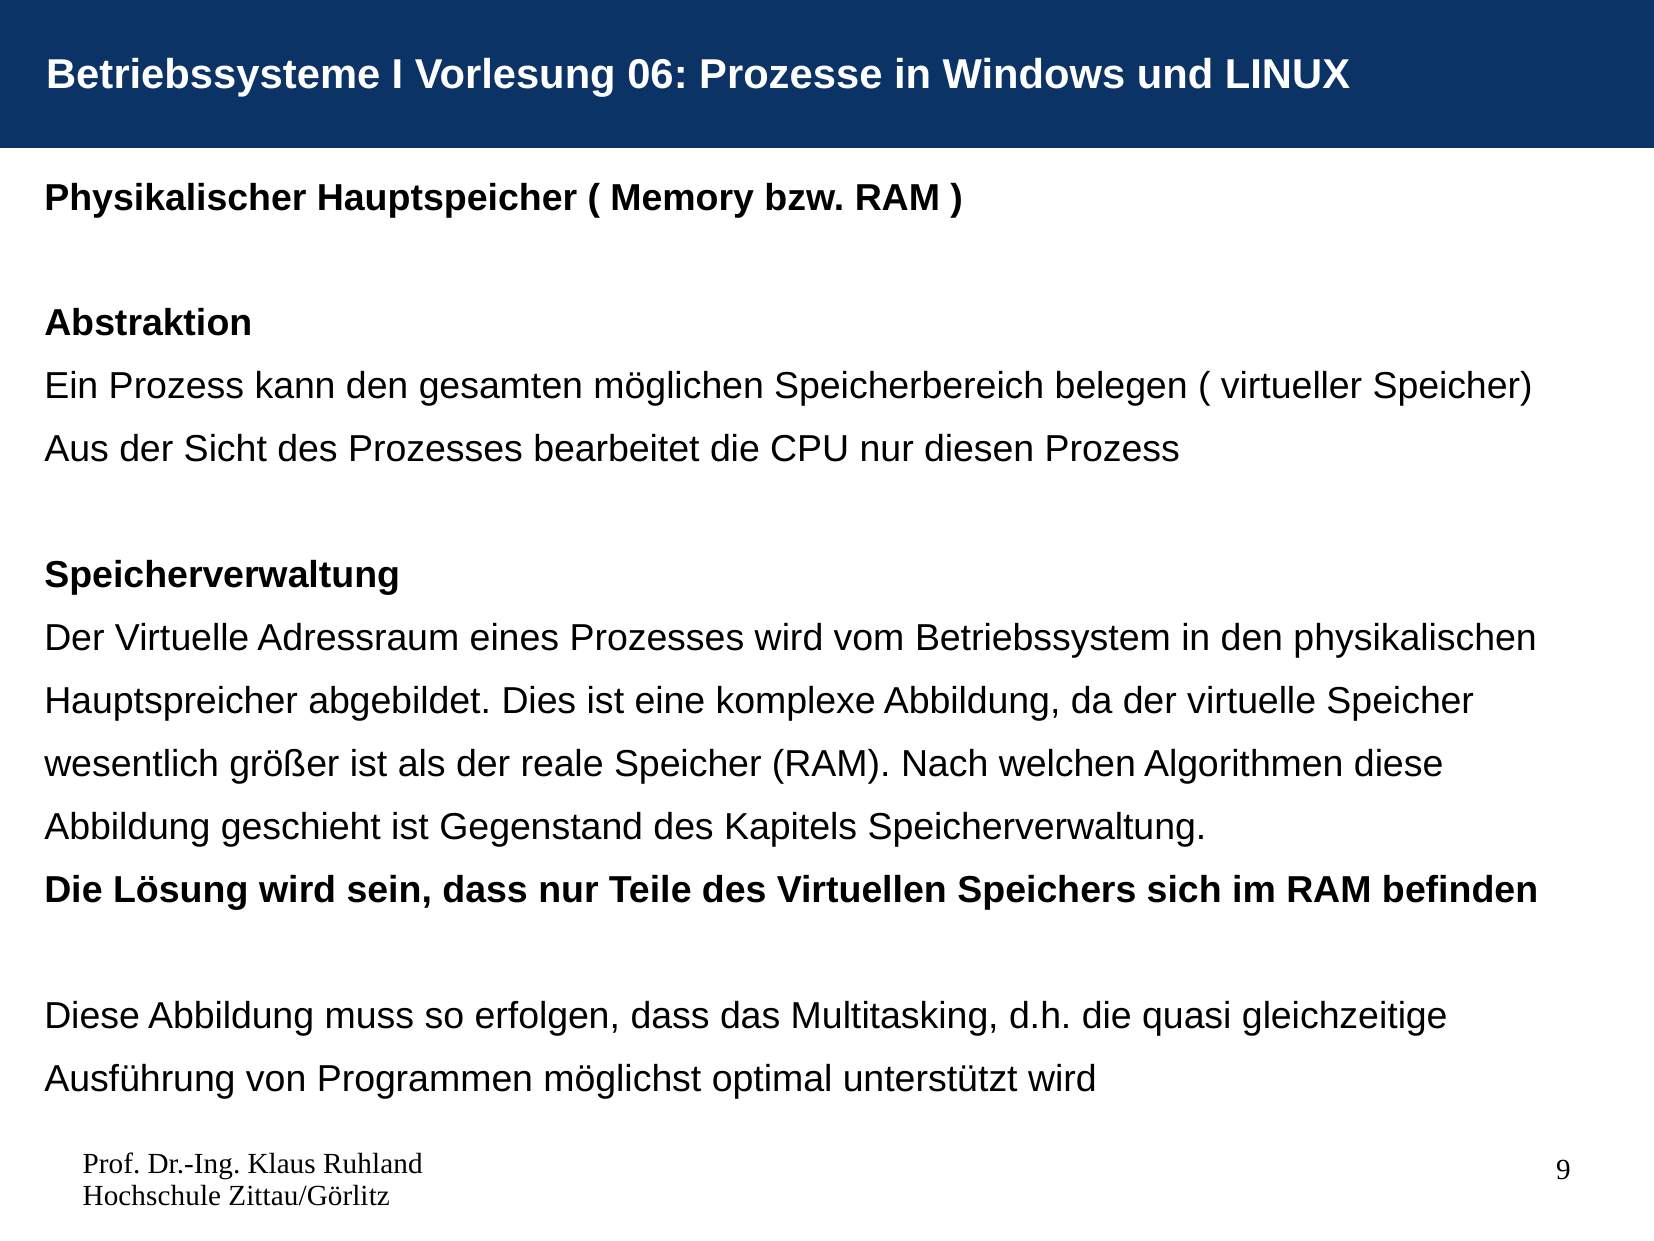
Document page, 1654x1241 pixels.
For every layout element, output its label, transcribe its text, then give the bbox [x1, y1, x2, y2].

text_box Physikalischer Hauptspeicher ( Memory bzw. RAM ) Abstraktion Ein Prozess kann den gesamten möglichen Speicherbereich belegen ( virtueller Speicher) Aus der Sicht des Prozesses bearbeitet die CPU nur diesen Prozess Speicherverwaltung Der Virtuelle Adressraum eines Prozesses wird vom Betriebssystem in den physikalischen Hauptspreicher abgebildet. Dies ist eine komplexe Abbildung, da der virtuelle Speicher wesentlich größer ist als der reale Speicher (RAM). Nach welchen Algorithmen diese Abbildung geschieht ist Gegenstand des Kapitels Speicherverwaltung. Die Lösung wird sein, dass nur Teile des Virtuellen Speichers sich im RAM befinden Diese Abbildung muss so erfolgen, dass das Multitasking, d.h. die quasi gleichzeitige Ausführung von Programmen möglichst optimal unterstützt wird [29, 147, 1565, 1241]
